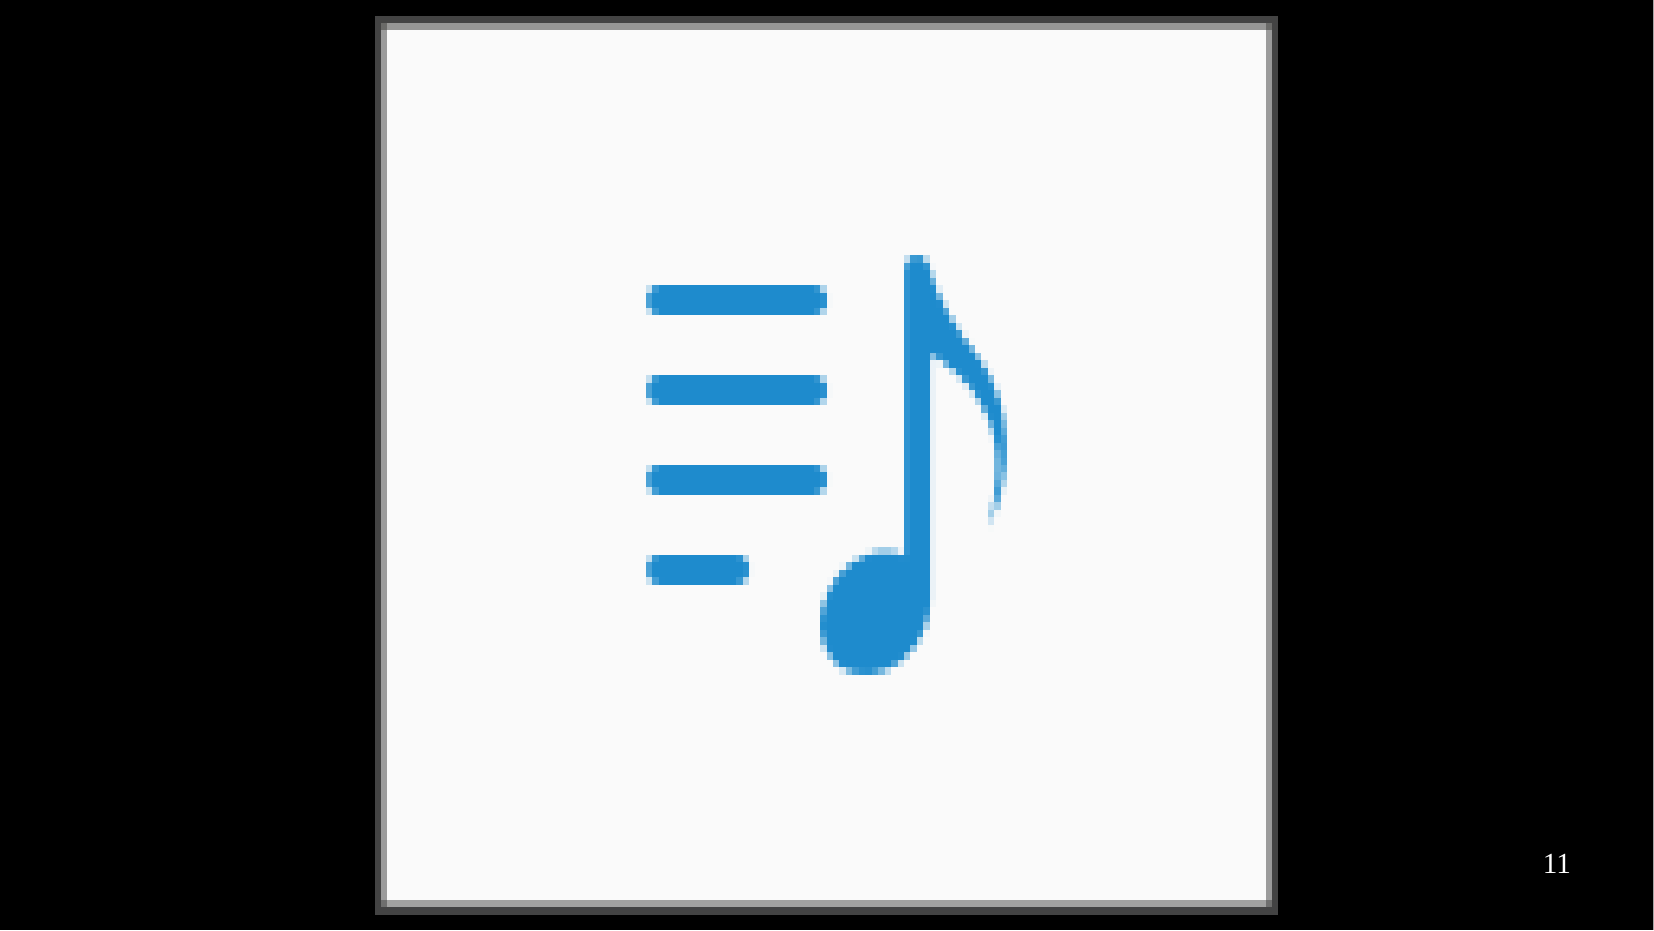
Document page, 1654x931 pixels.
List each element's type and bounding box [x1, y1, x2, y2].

text_box [374, 15, 1280, 916]
